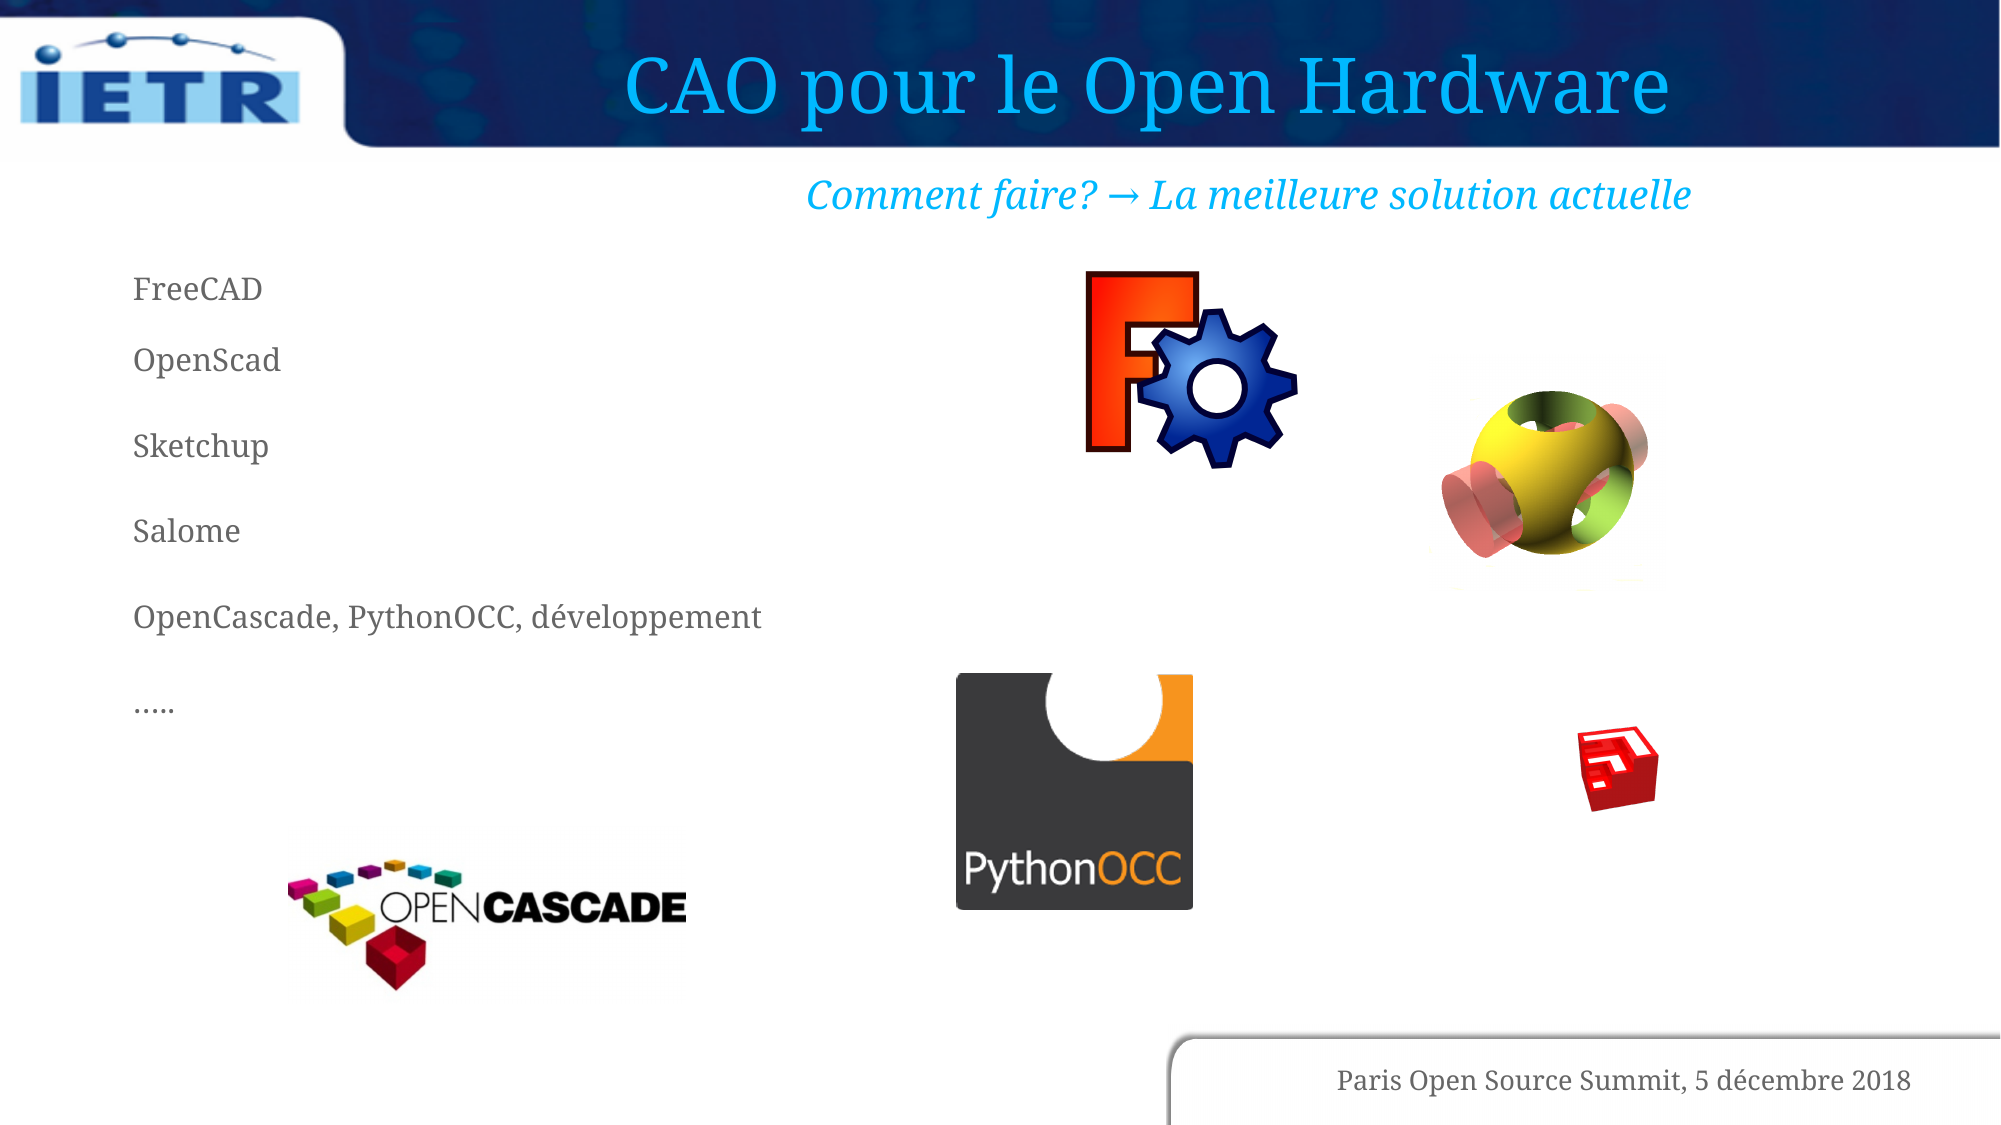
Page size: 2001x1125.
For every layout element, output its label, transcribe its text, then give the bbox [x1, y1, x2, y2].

text_box Paris Open Source Summit, 5 décembre 2018 [1322, 1054, 1982, 1106]
picture [1074, 252, 1312, 490]
picture [0, 0, 2000, 165]
text_box FreeCAD OpenScad Sketchup Salome OpenCascade, PythonOCC, développement ….. [118, 259, 1867, 1027]
picture [288, 826, 686, 1004]
picture [956, 673, 1193, 910]
text_box Comment faire? → La meilleure solution actuelle [791, 159, 1588, 253]
text_box CAO pour le Open Hardware [608, 23, 1652, 143]
picture [1166, 1024, 2001, 1125]
picture [1429, 354, 1666, 591]
picture [1500, 684, 1737, 863]
